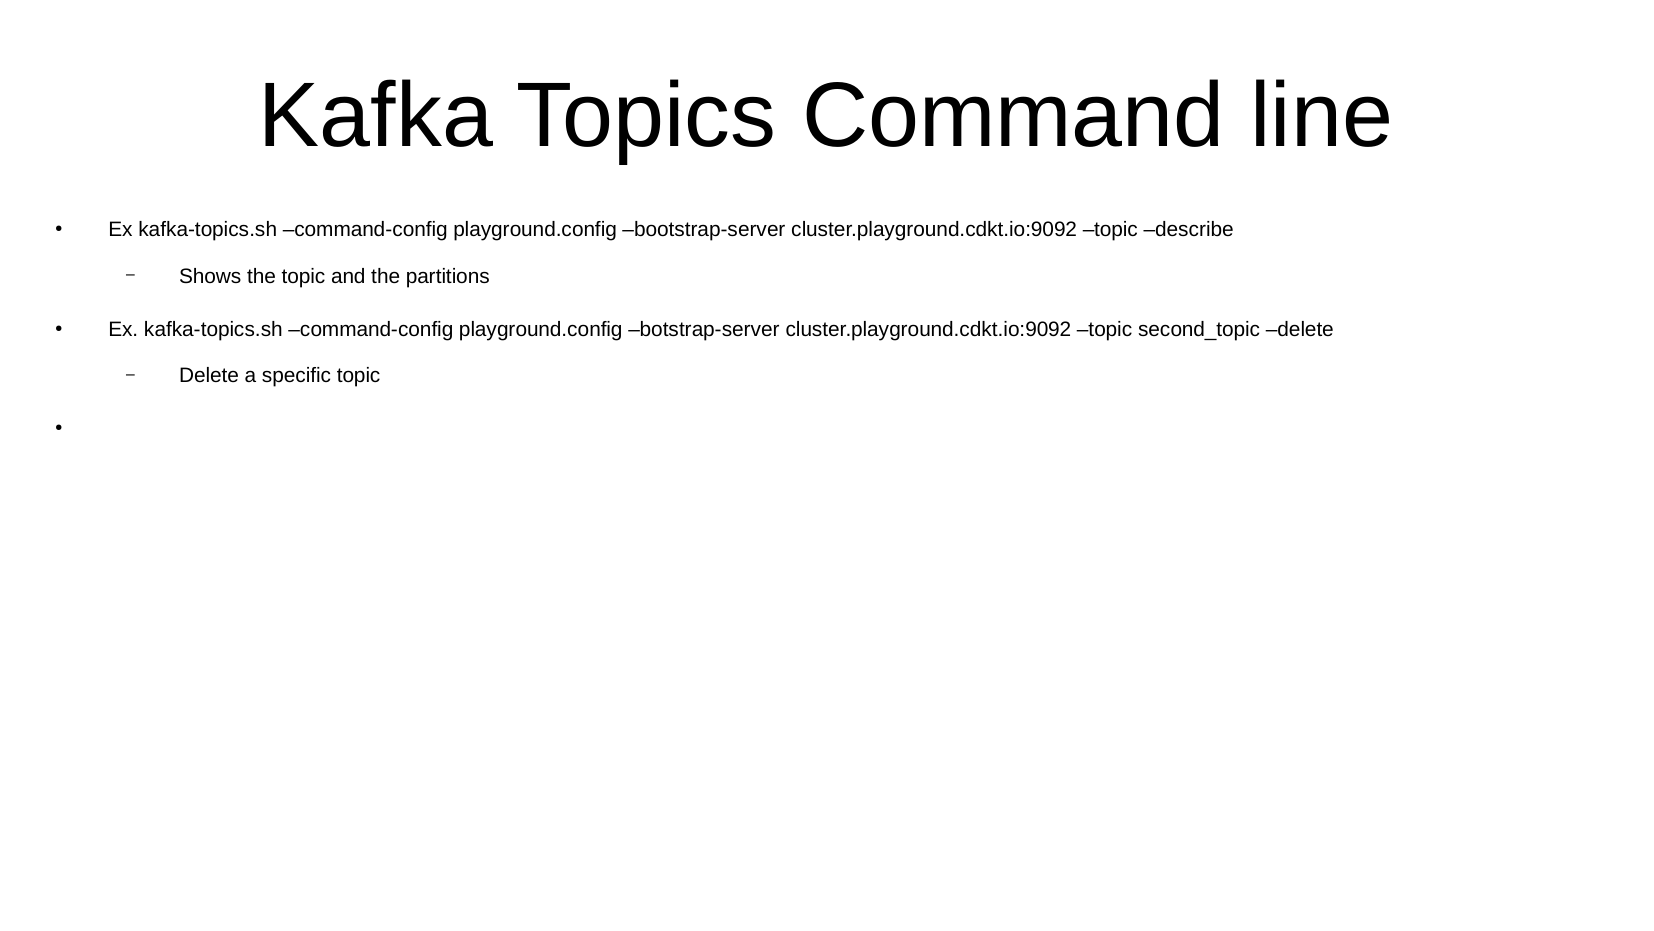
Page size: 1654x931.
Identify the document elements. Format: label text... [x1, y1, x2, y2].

title Kafka Topics Command line [82, 37, 1571, 193]
list Ex kafka-topics.sh –command-config playground.config –bootstrap-server cluster.playground.cdkt.io:9092 –topic –describe Shows the topic and the partitions Ex. kafka-topics.sh –command-config playground.config –botstrap-server cluster.playground.cdkt.io:9092 –topic second_topic –delete Delete a specific topic [37, 217, 1571, 901]
